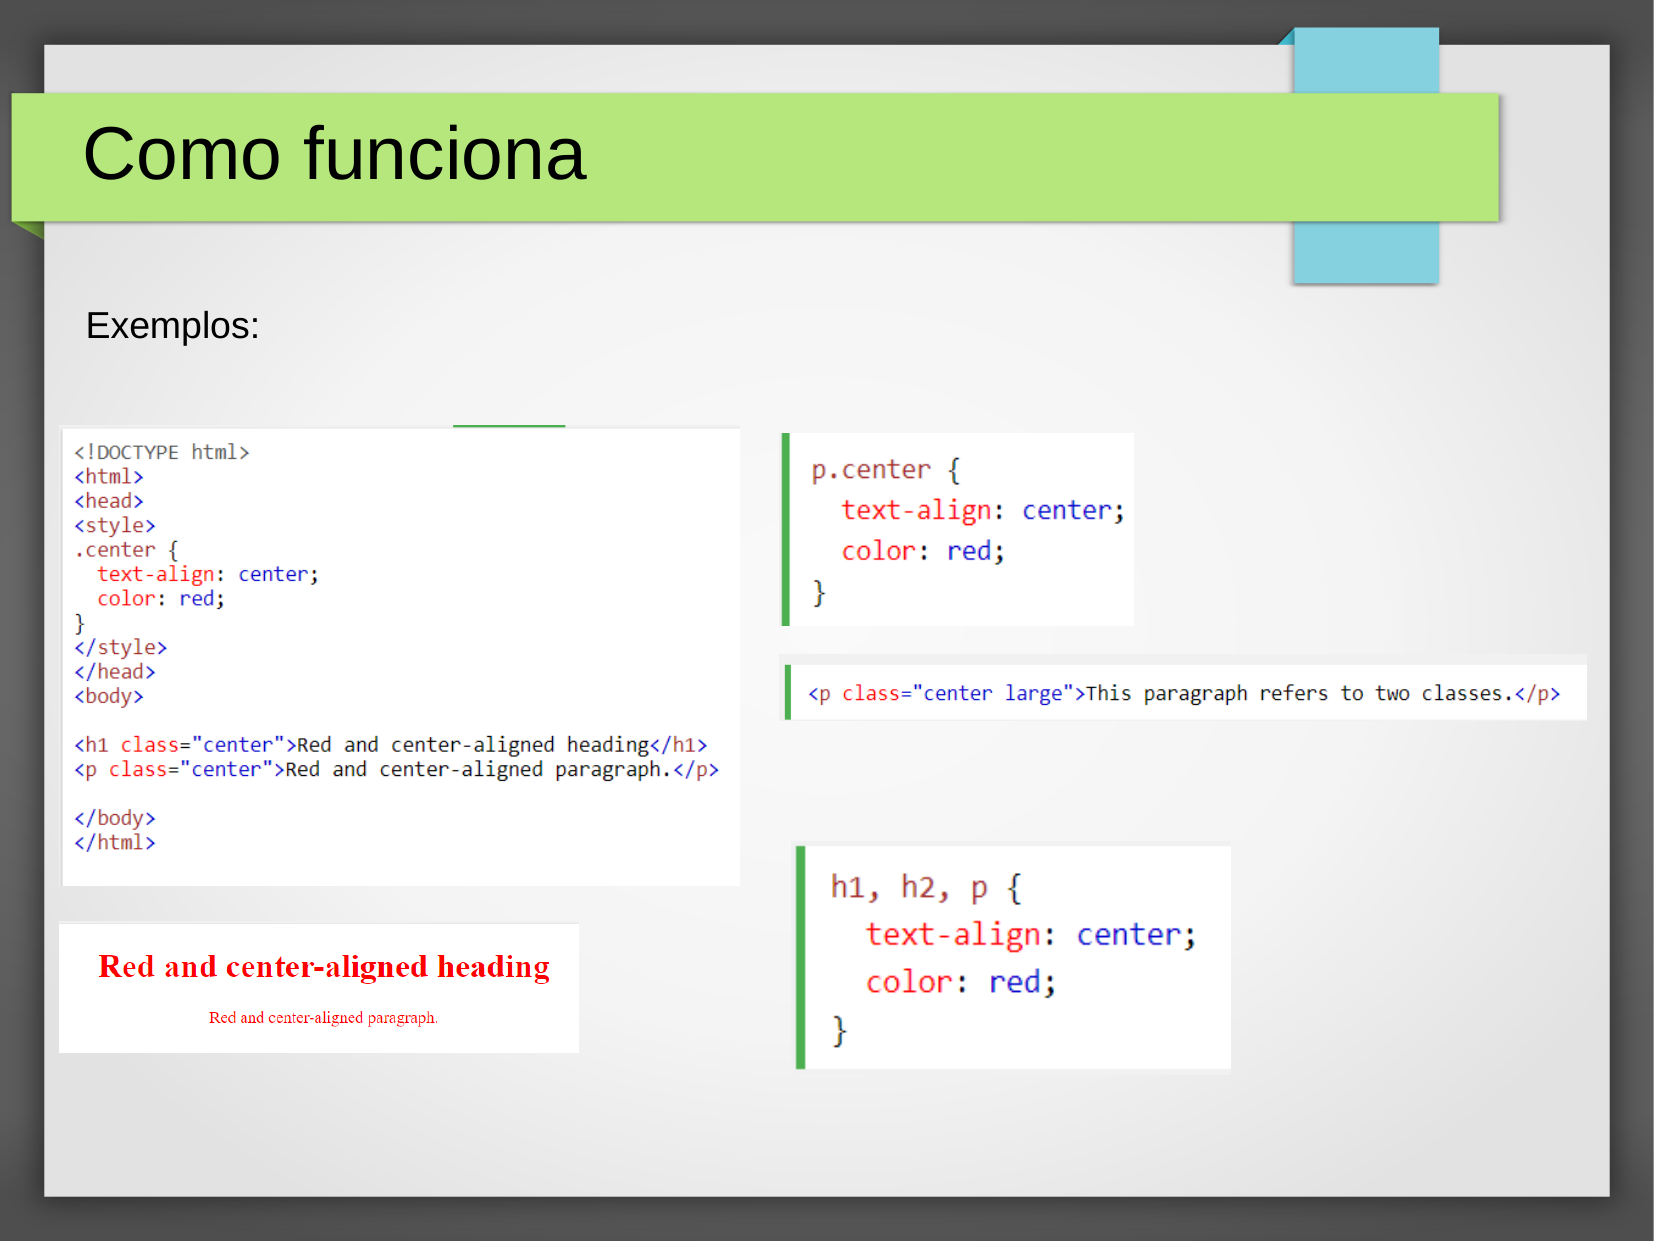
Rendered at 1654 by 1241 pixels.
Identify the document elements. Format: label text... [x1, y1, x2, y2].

picture [0, 0, 1654, 1241]
title Como funciona [82, 94, 1264, 213]
text_box Exemplos: [70, 297, 721, 355]
